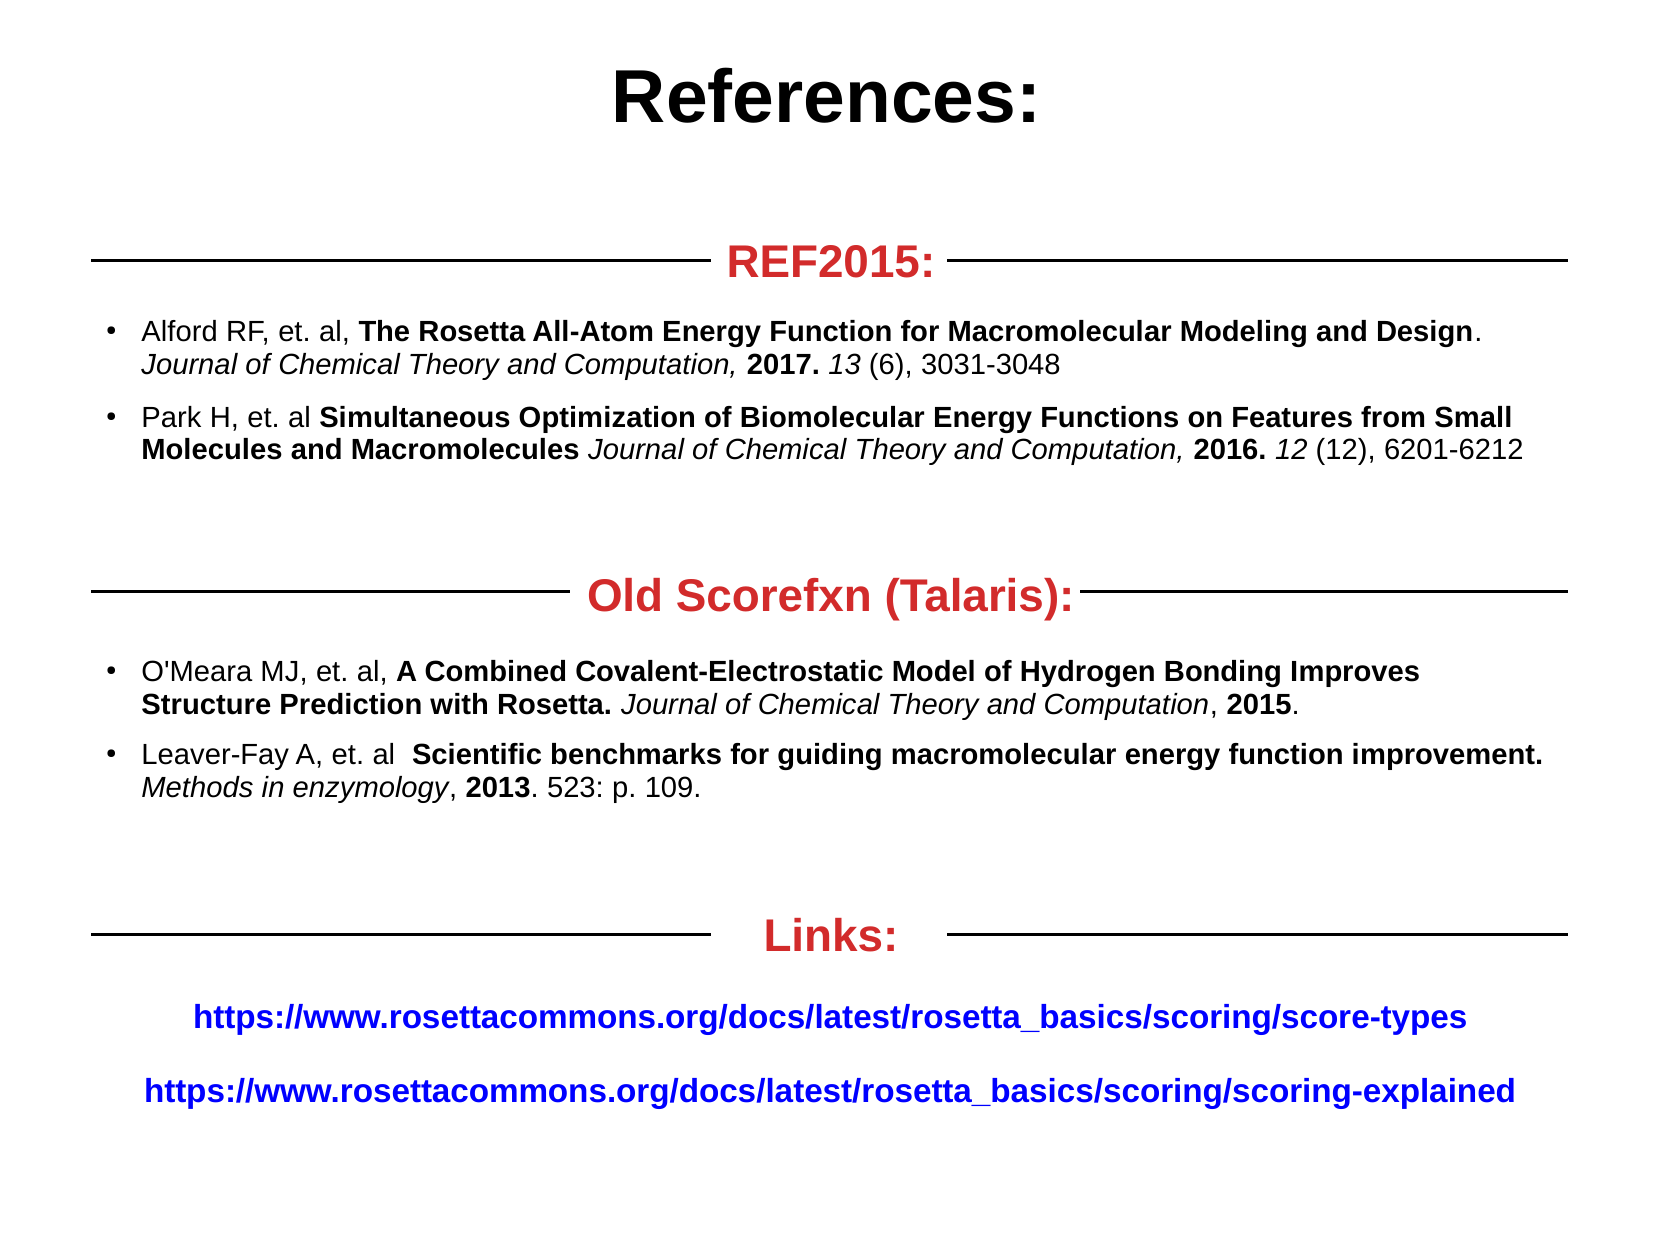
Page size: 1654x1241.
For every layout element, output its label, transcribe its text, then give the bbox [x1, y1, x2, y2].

text_box REF2015: Alford RF, et. al, The Rosetta All-Atom Energy Function for Macromolecular Modeling and Design. Journal of Chemical Theory and Computation, 2017. 13 (6), 3031-3048 Park H, et. al Simultaneous Optimization of Biomolecular Energy Functions on Features from Small Molecules and Macromolecules Journal of Chemical Theory and Computation, 2016. 12 (12), 6201-6212 Old Scorefxn (Talaris): O'Meara MJ, et. al, A Combined Covalent-Electrostatic Model of Hydrogen Bonding Improves Structure Prediction with Rosetta. Journal of Chemical Theory and Computation, 2015. Leaver-Fay A, et. al Scientific benchmarks for guiding macromolecular energy function improvement. Methods in enzymology, 2013. 523: p. 109. Links: https://www.rosettacommons.org/docs/latest/rosetta_basics/scoring/score-types https://www.rosettacommons.org/docs/latest/rosetta_basics/scoring/scoring-explained [91, 228, 1571, 1147]
text_box References: [0, 47, 1654, 146]
